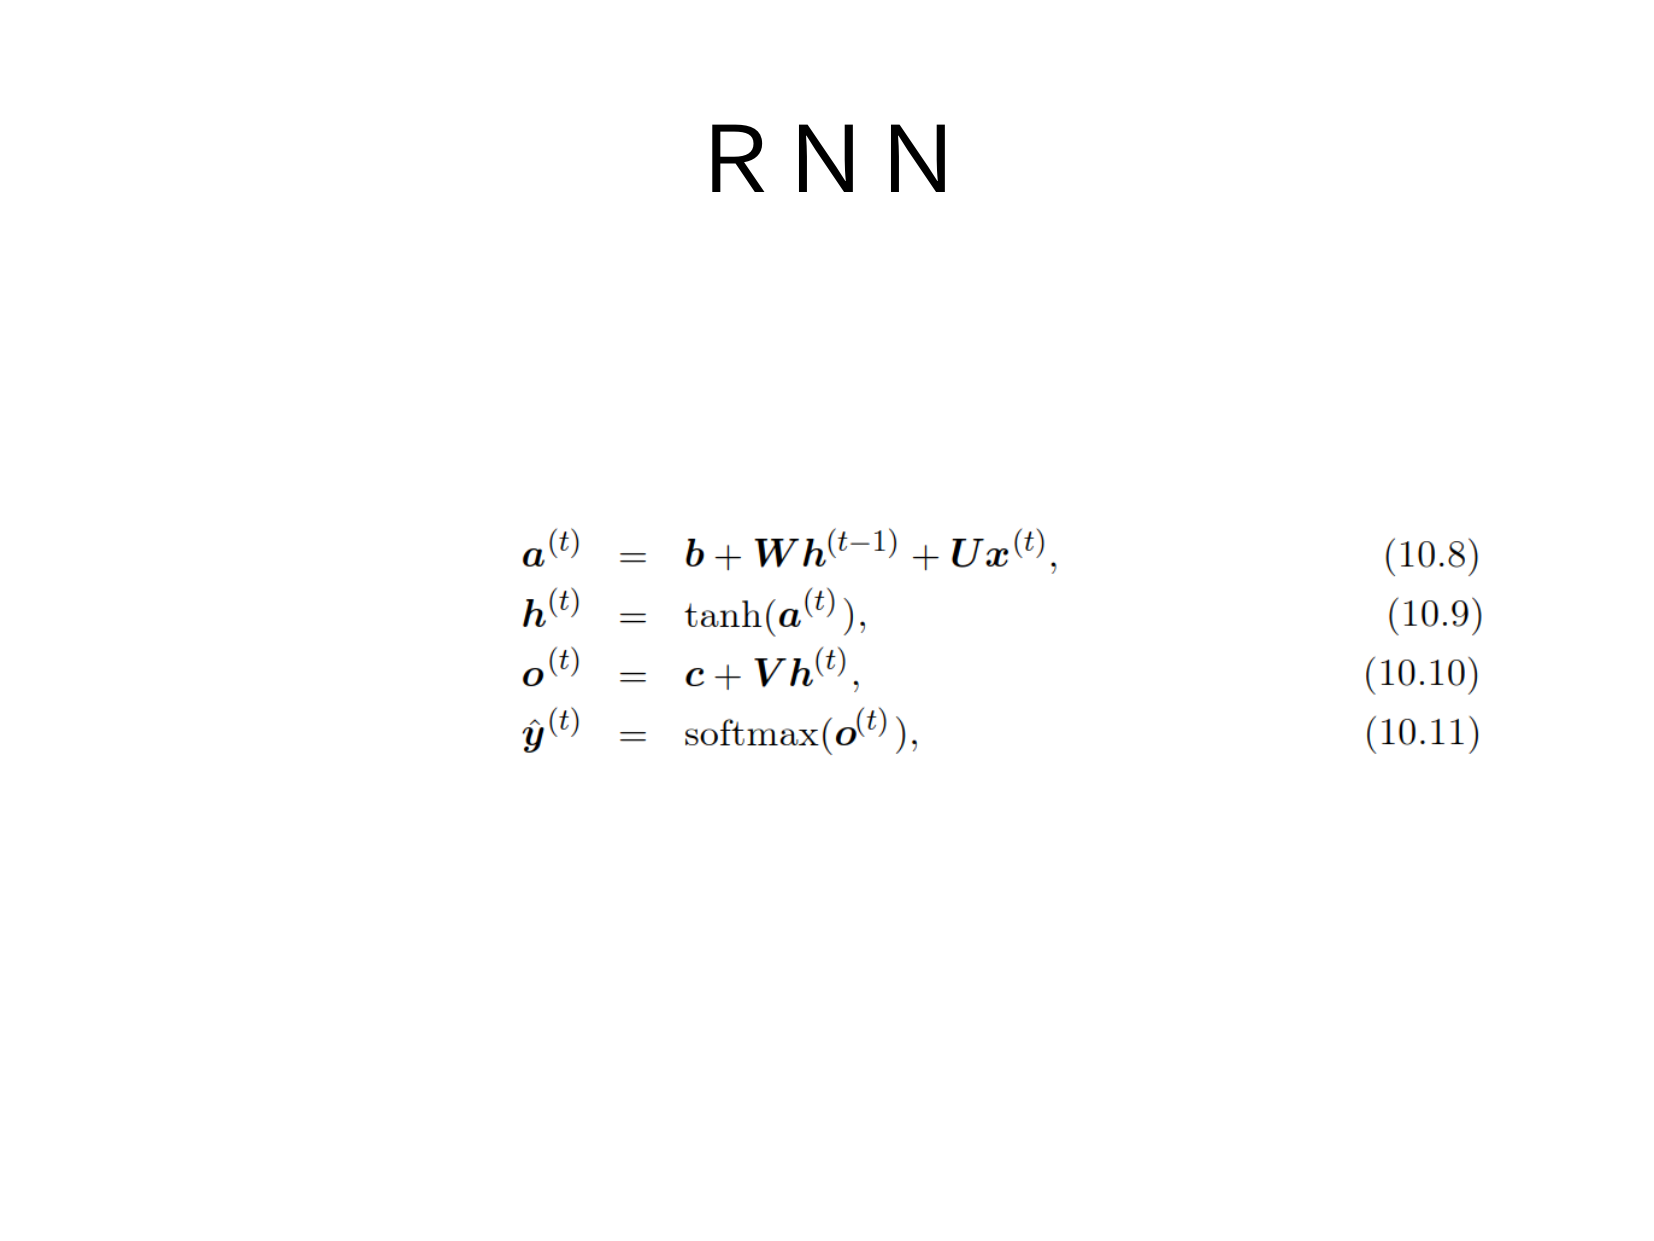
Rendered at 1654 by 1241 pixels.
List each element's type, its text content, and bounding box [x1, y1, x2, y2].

title ＲＮＮ [82, 49, 1571, 257]
picture [82, 505, 1571, 795]
